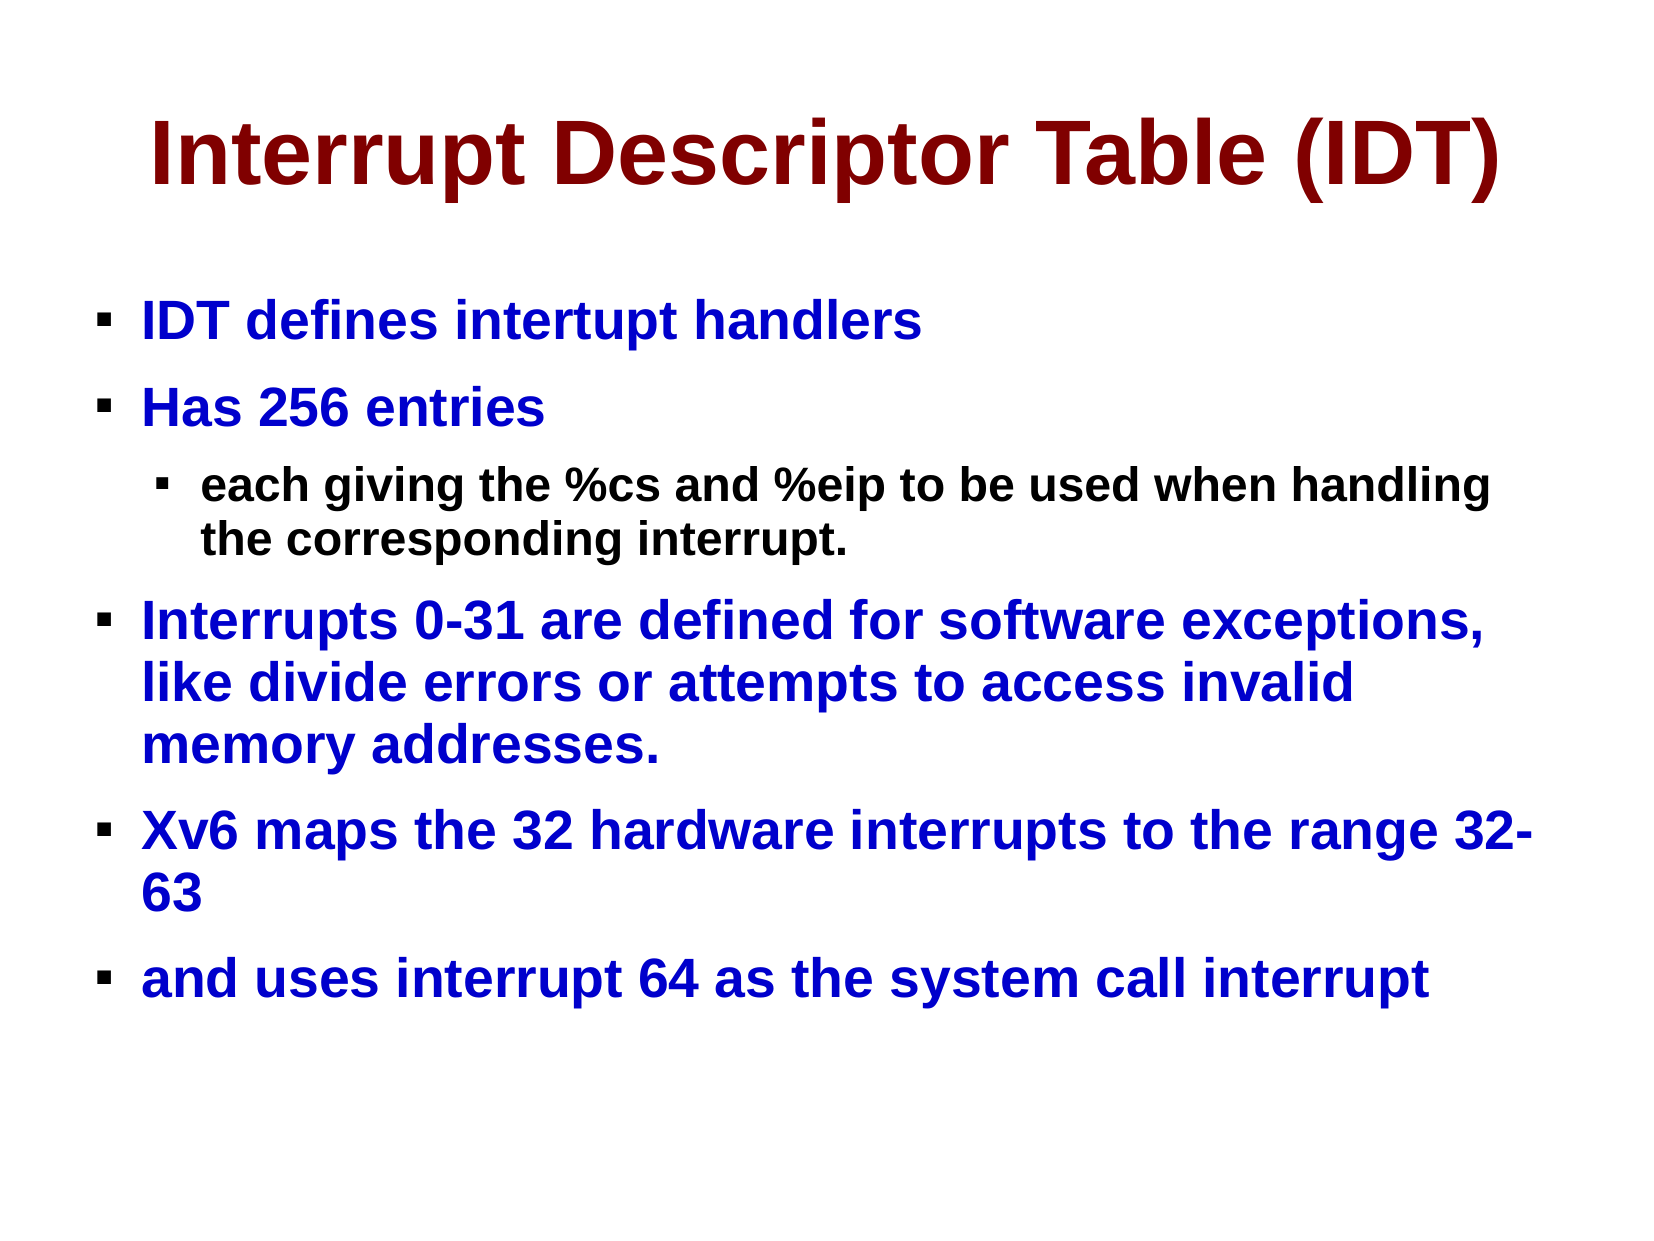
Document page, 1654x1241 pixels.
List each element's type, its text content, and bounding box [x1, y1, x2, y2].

list IDT defines intertupt handlers Has 256 entries each giving the %cs and %eip to be used when handling the corresponding interrupt. Interrupts 0-31 are defined for software exceptions, like divide errors or attempts to access invalid memory addresses. Xv6 maps the 32 hardware interrupts to the range 32-63 and uses interrupt 64 as the system call interrupt [82, 290, 1571, 1010]
title Interrupt Descriptor Table (IDT) [82, 49, 1571, 257]
